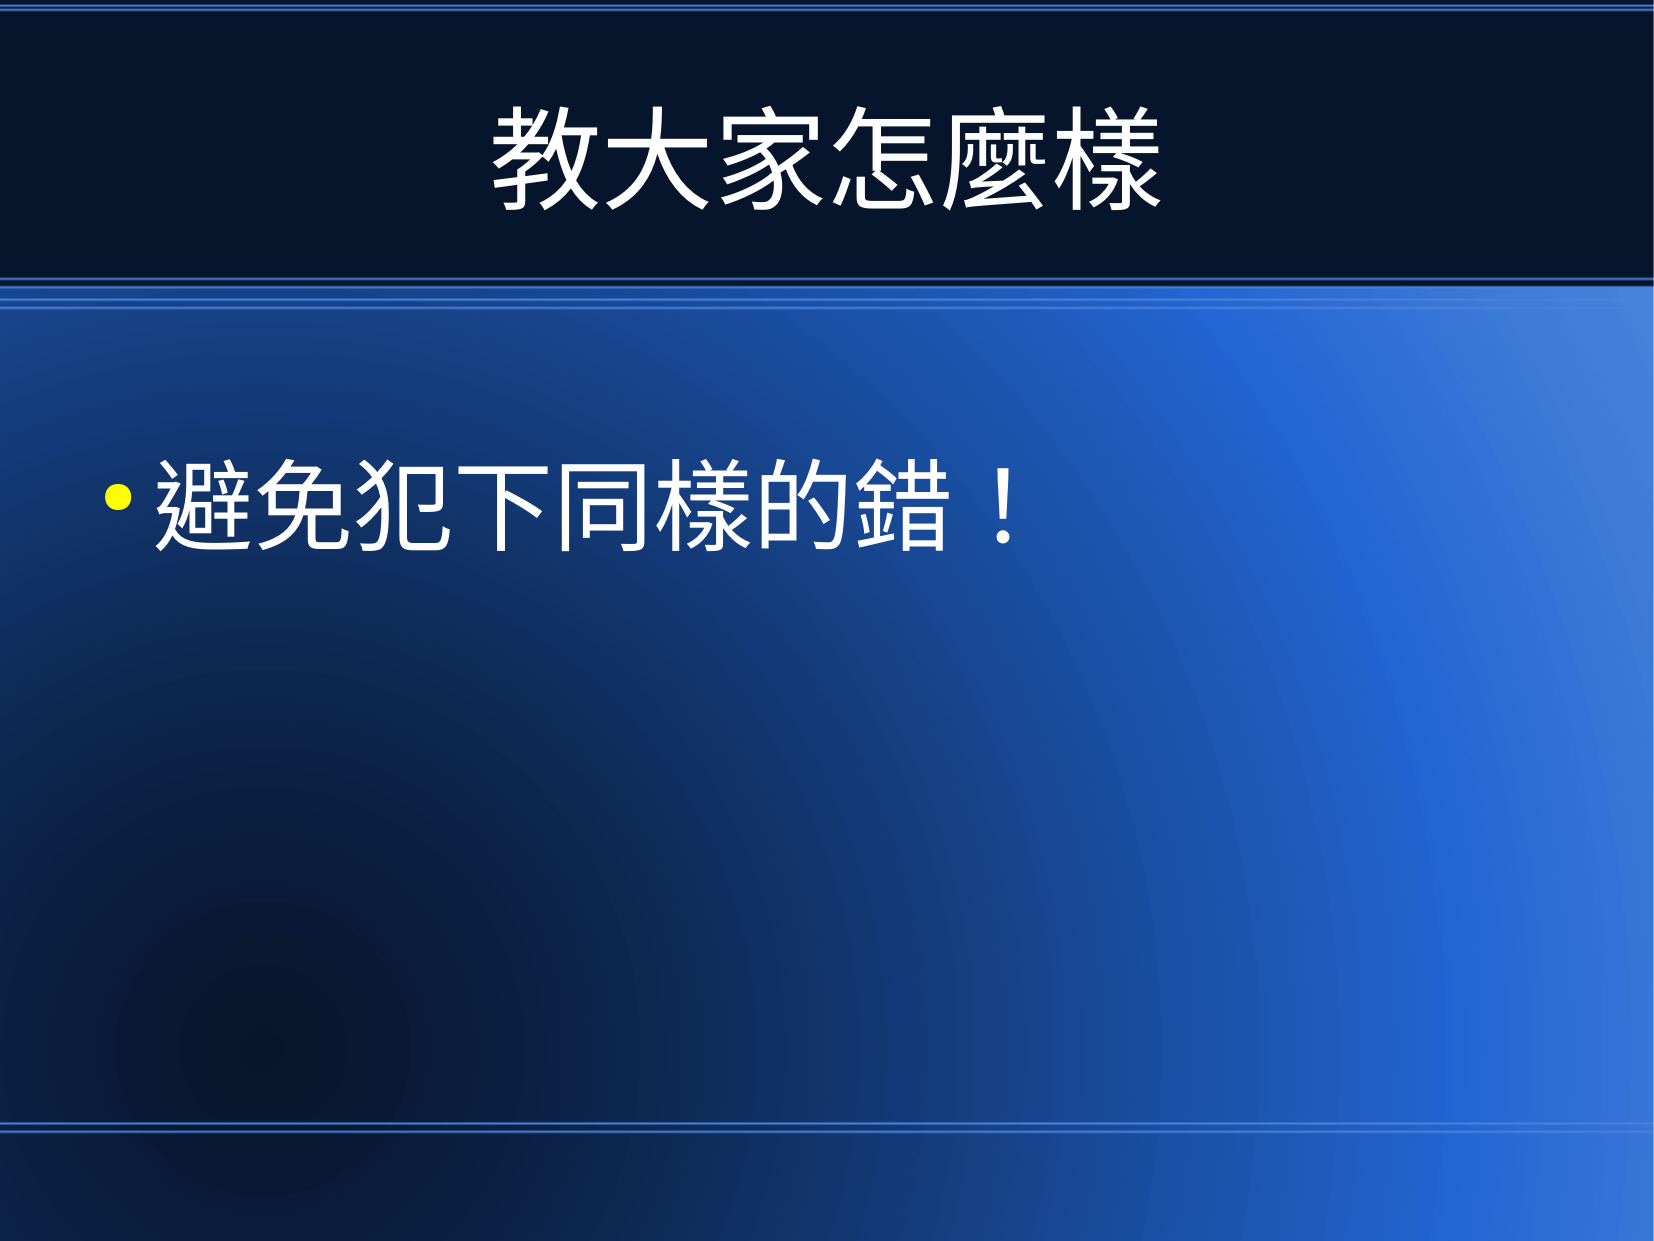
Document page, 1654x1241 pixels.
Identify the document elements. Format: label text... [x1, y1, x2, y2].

picture [0, 0, 1654, 1241]
title 教大家怎麼樣 [82, 49, 1571, 257]
list 避免犯下同樣的錯！ [82, 355, 1571, 1241]
